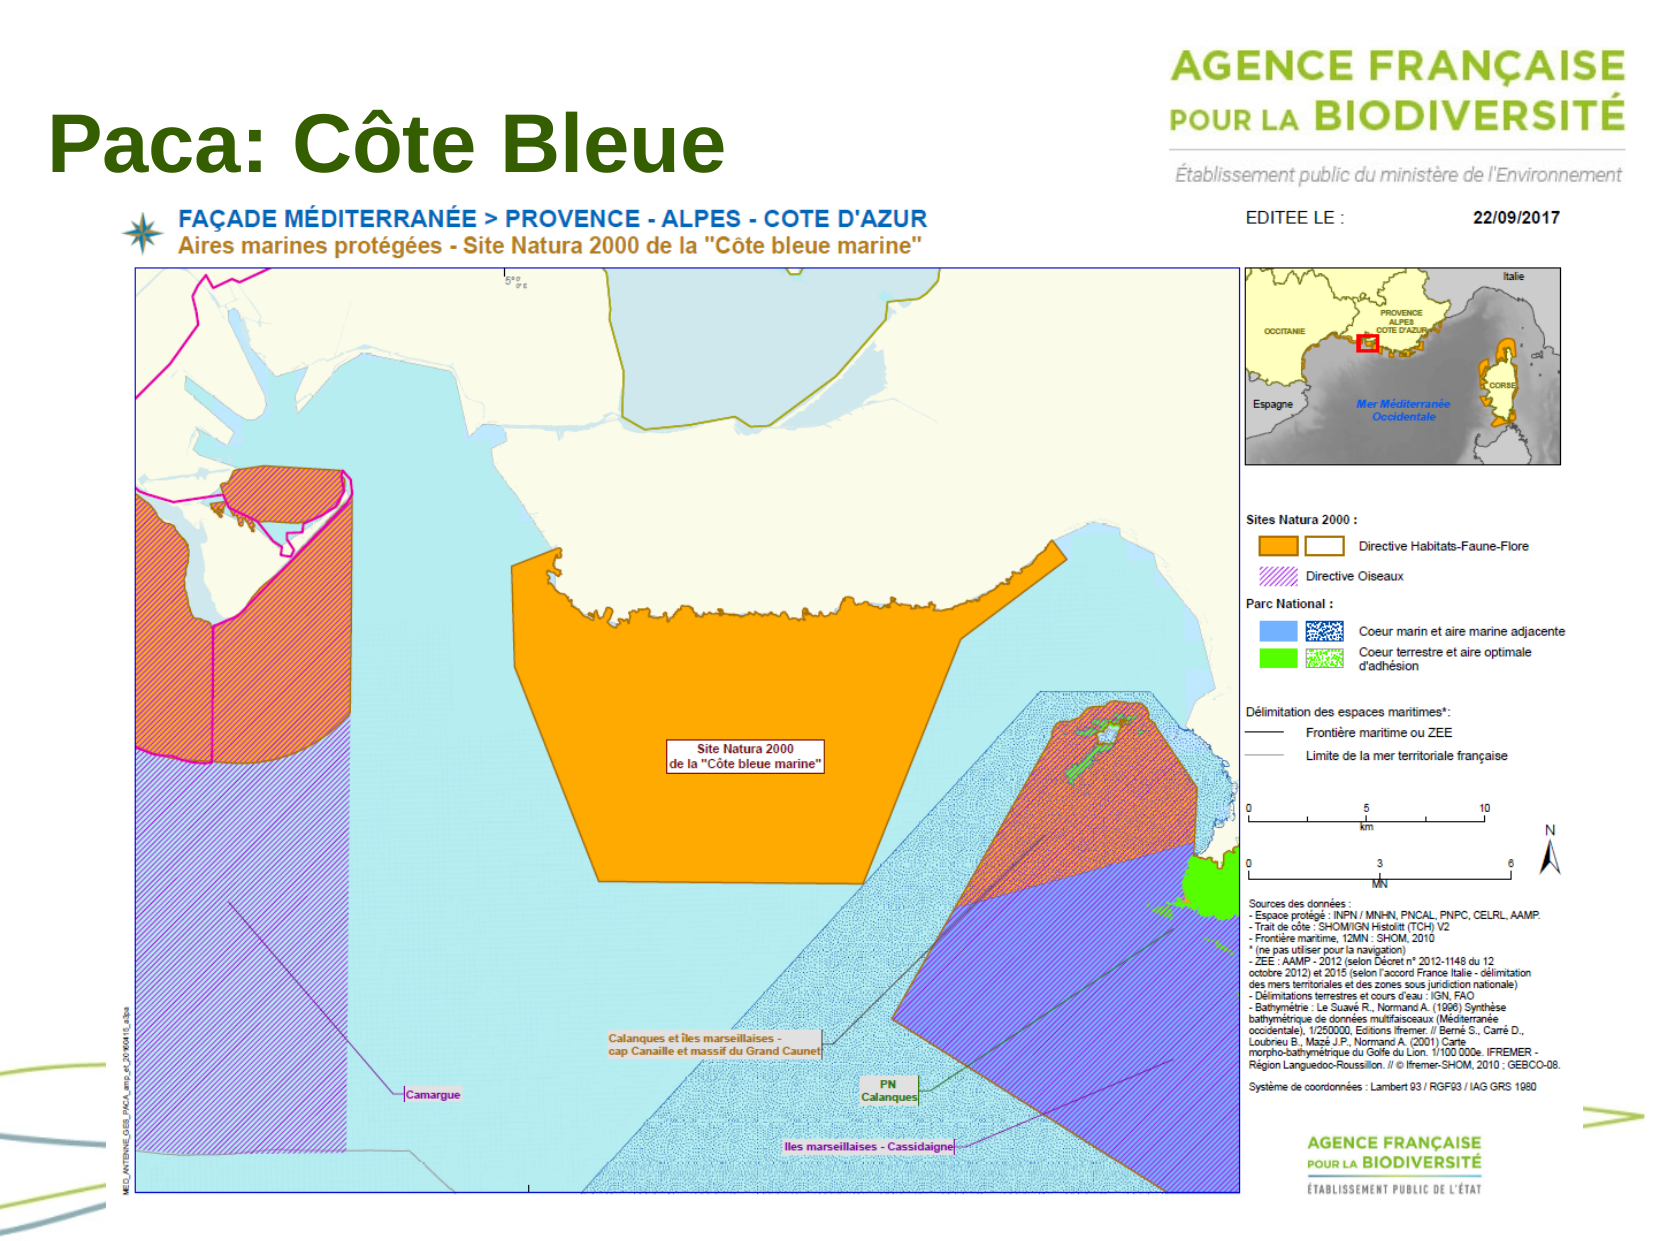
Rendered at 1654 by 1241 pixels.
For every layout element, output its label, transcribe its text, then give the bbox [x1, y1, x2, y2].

picture [0, 0, 1654, 1241]
title Paca: Côte Bleue [47, 41, 1583, 248]
